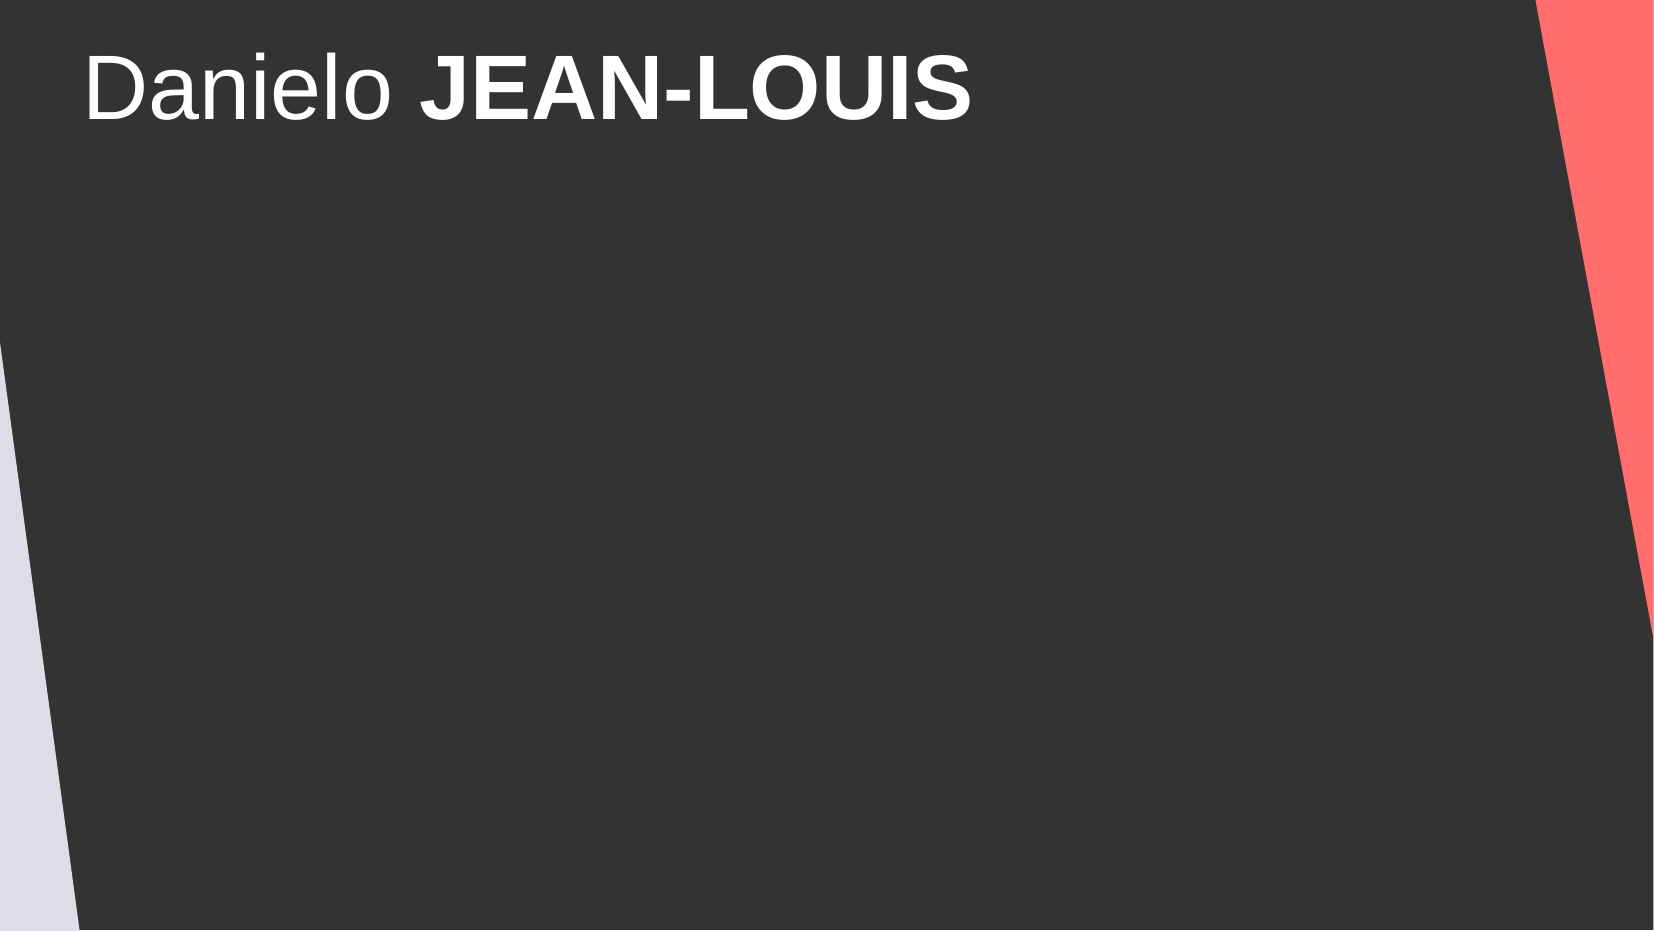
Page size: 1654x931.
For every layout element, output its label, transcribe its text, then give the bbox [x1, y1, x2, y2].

text_box [0, 342, 80, 931]
text_box [1535, 0, 1654, 642]
subtitle Danielo JEAN-LOUIS [82, 36, 1571, 345]
